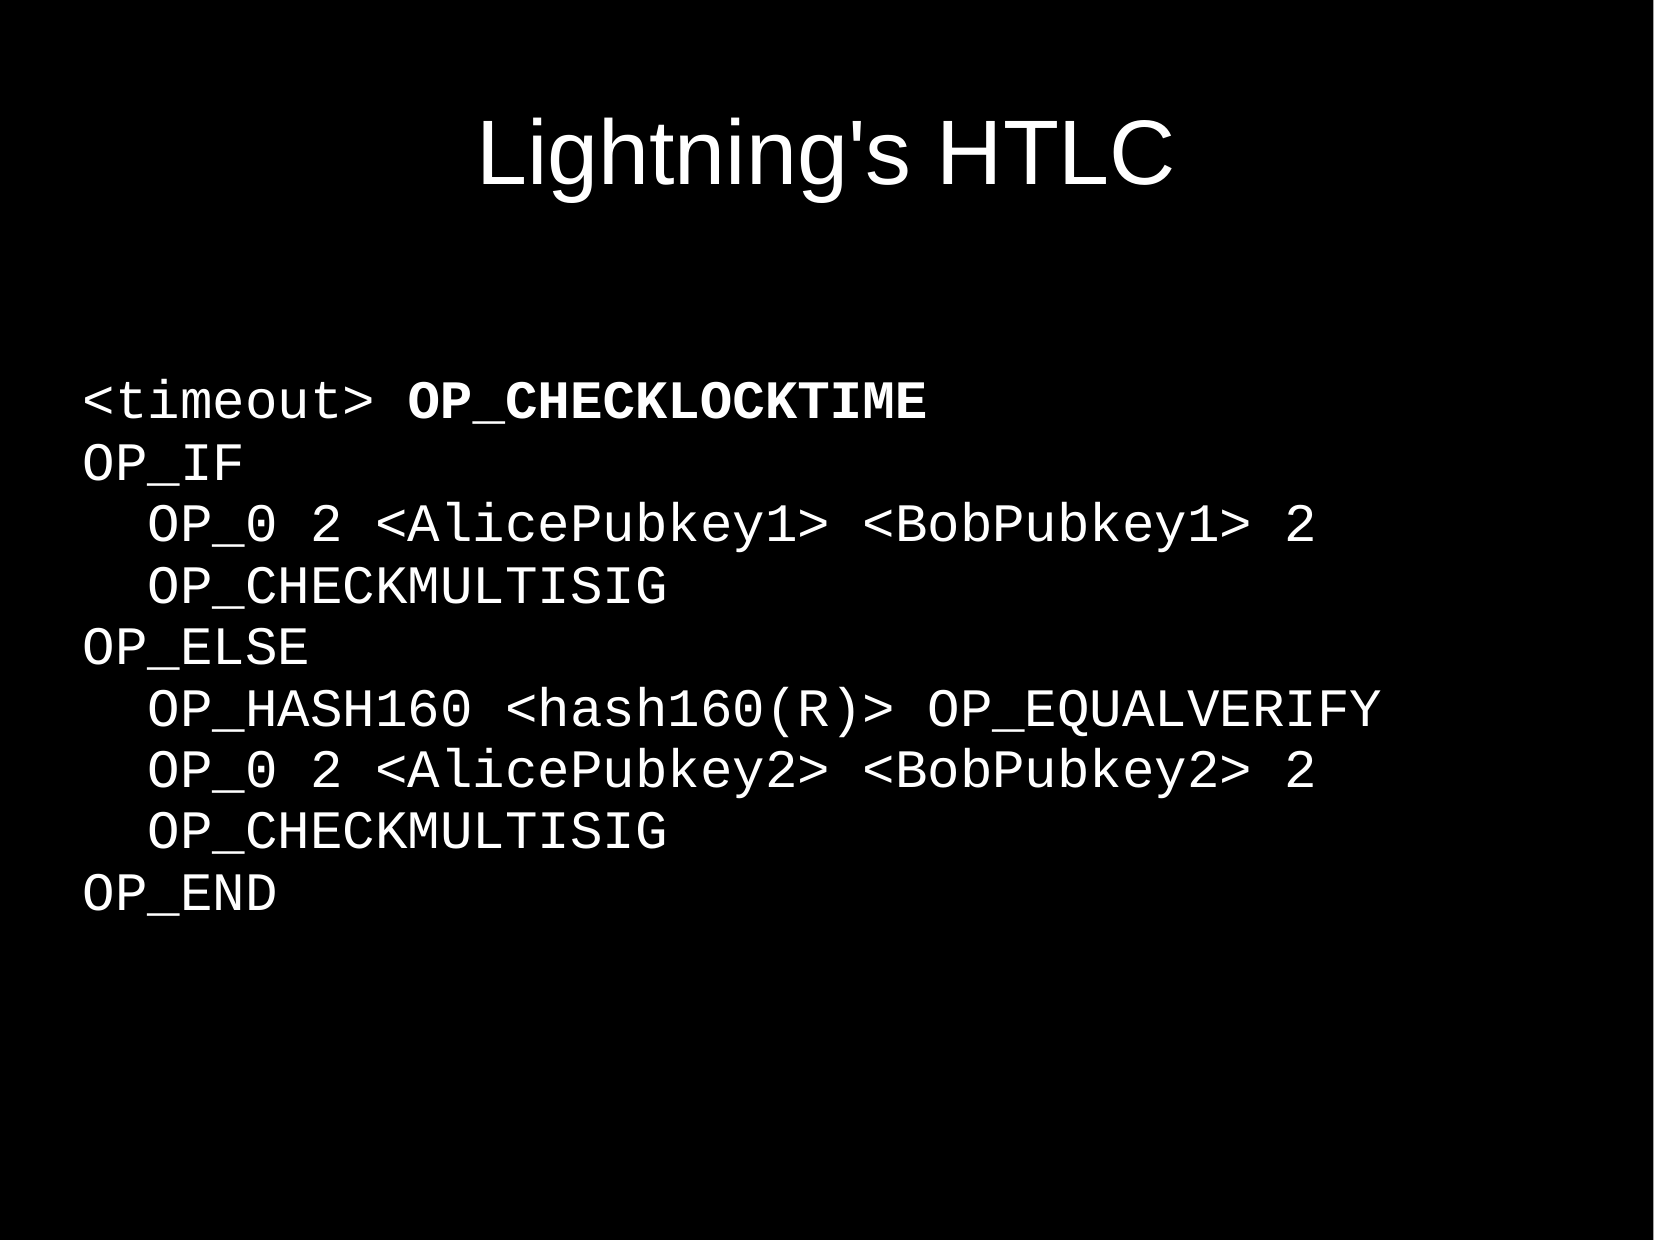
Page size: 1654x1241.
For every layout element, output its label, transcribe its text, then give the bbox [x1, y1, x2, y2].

title Lightning's HTLC [82, 49, 1571, 257]
text_box <timeout> OP_CHECKLOCKTIME OP_IF OP_0 2 <AlicePubkey1> <BobPubkey1> 2 OP_CHECKMULTISIG OP_ELSE OP_HASH160 <hash160(R)> OP_EQUALVERIFY OP_0 2 <AlicePubkey2> <BobPubkey2> 2 OP_CHECKMULTISIG OP_END [82, 290, 1630, 1010]
